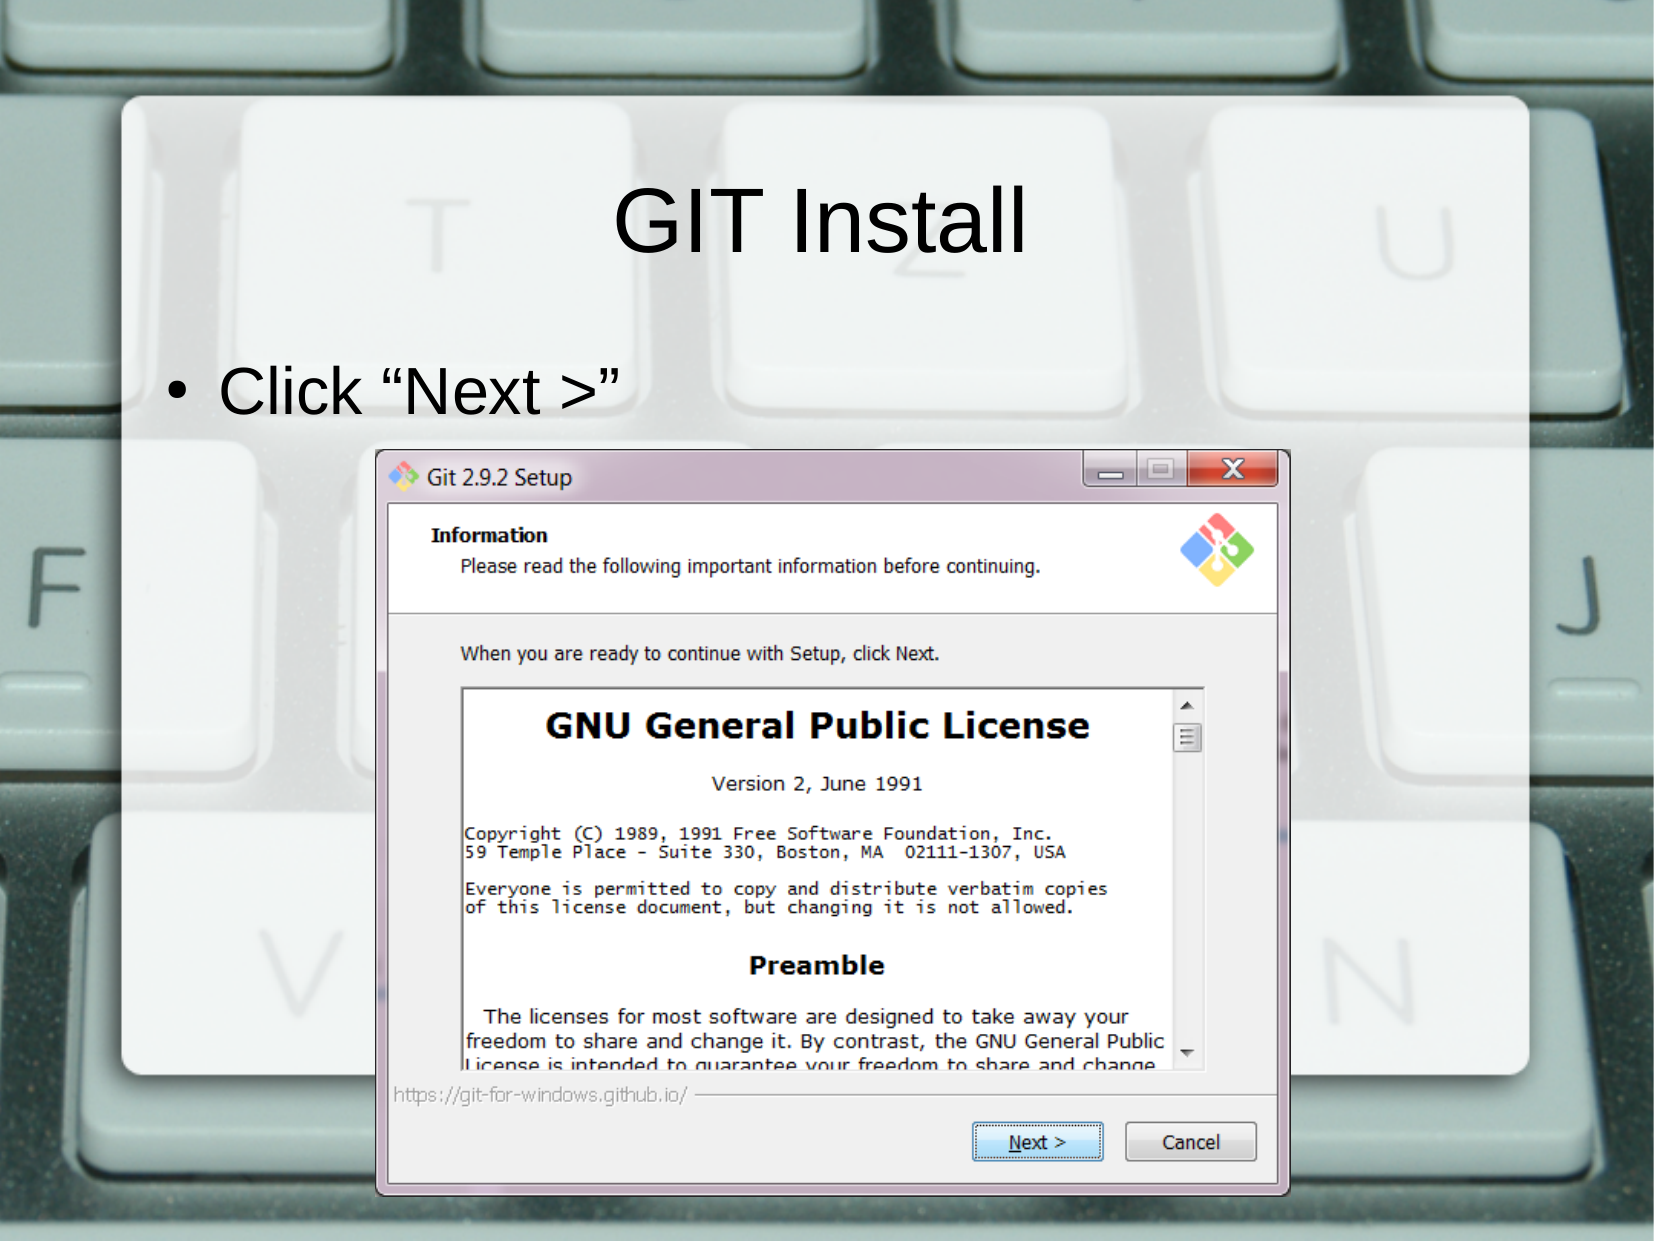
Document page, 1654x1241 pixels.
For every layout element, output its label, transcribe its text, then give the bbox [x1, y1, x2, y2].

list Click “Next >” [147, 354, 1506, 1063]
title GIT Install [135, 117, 1506, 325]
picture [0, 0, 1654, 1241]
